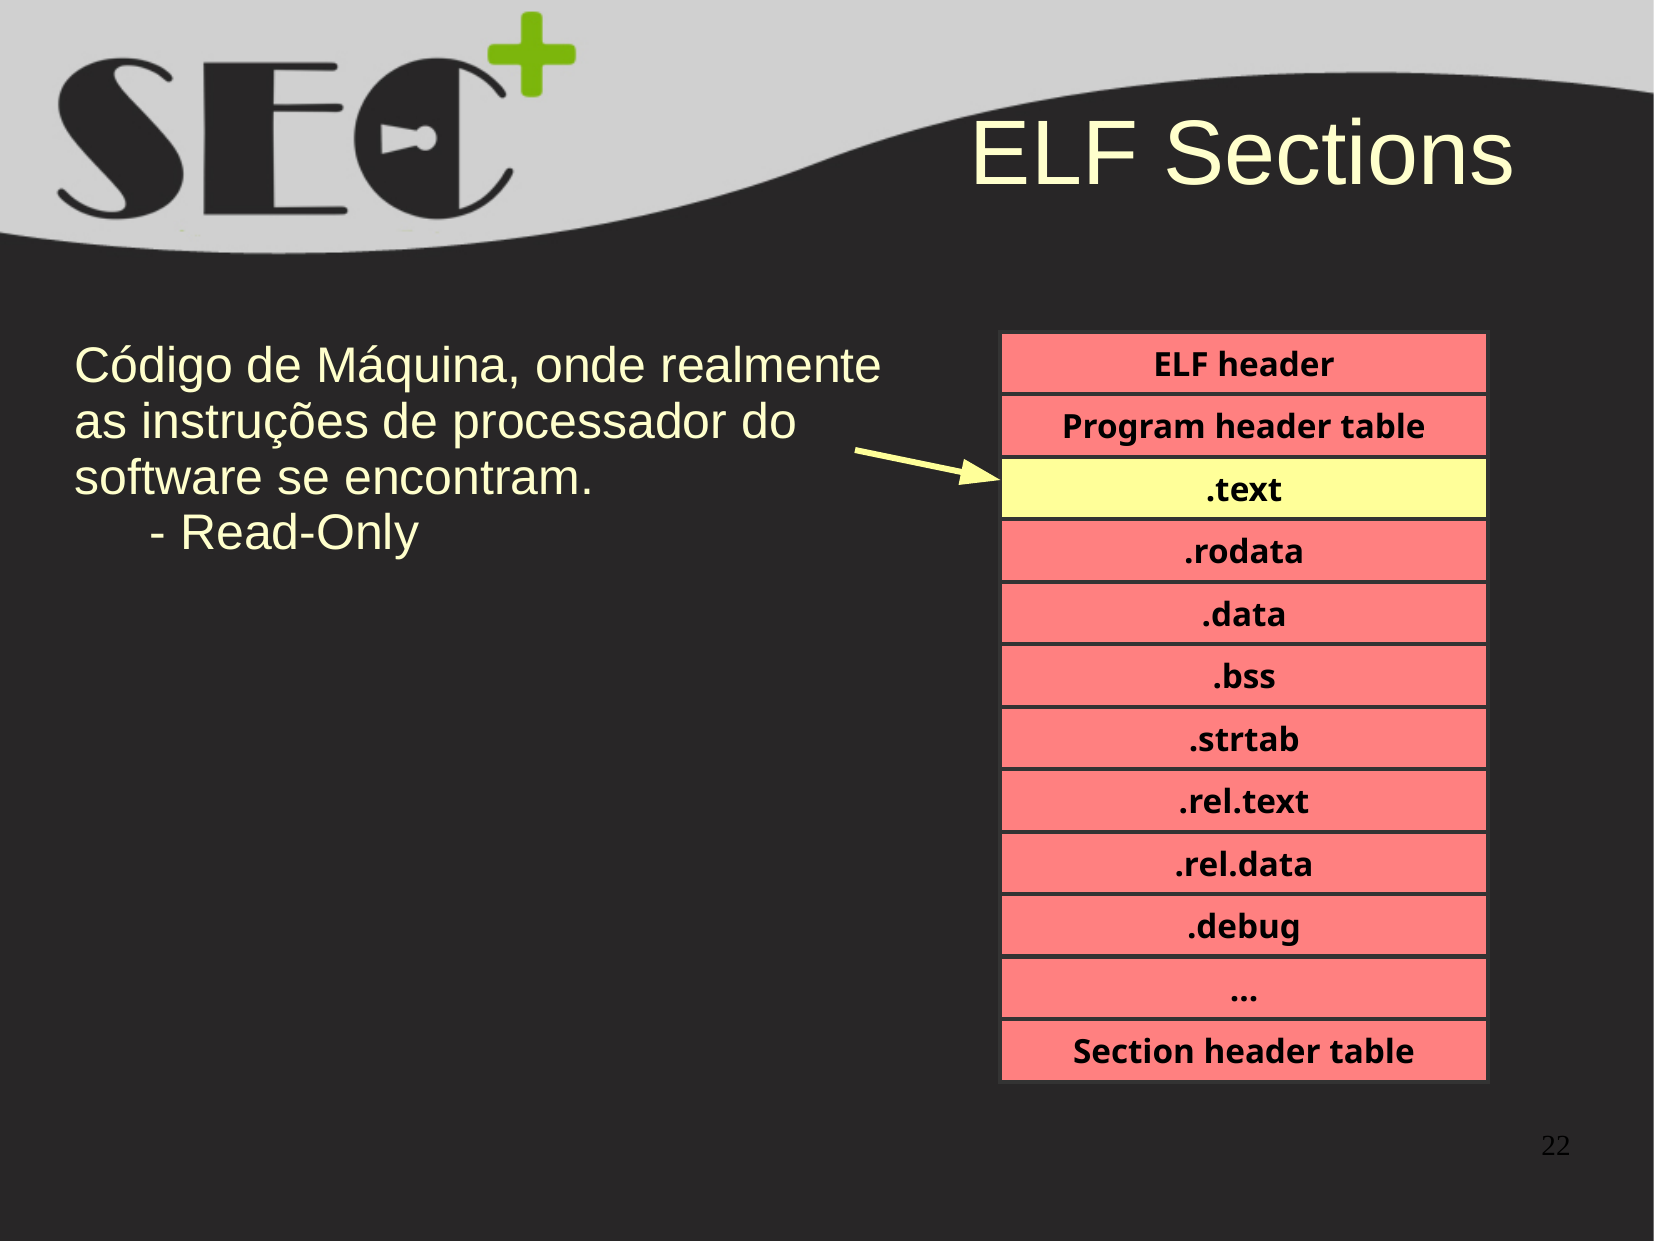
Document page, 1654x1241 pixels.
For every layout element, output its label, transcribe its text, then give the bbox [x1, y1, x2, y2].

text_box .debug [1000, 894, 1488, 956]
text_box .rel.text [1000, 769, 1488, 831]
text_box .text [1000, 456, 1488, 519]
text_box .data [1000, 582, 1488, 644]
title ELF Sections [915, 49, 1571, 257]
text_box … [1000, 956, 1488, 1020]
text_box .bss [1000, 644, 1488, 706]
text_box Program header table [1000, 394, 1488, 456]
text_box .strtab [1000, 706, 1488, 769]
text_box .rodata [1000, 519, 1488, 582]
text_box Section header table [1000, 1020, 1488, 1082]
text_box Código de Máquina, onde realmente as instruções de processador do software se encontram. - Read-Only [60, 330, 916, 568]
text_box ELF header [1000, 331, 1488, 394]
picture [0, 0, 1654, 1241]
text_box .rel.data [1000, 831, 1488, 894]
